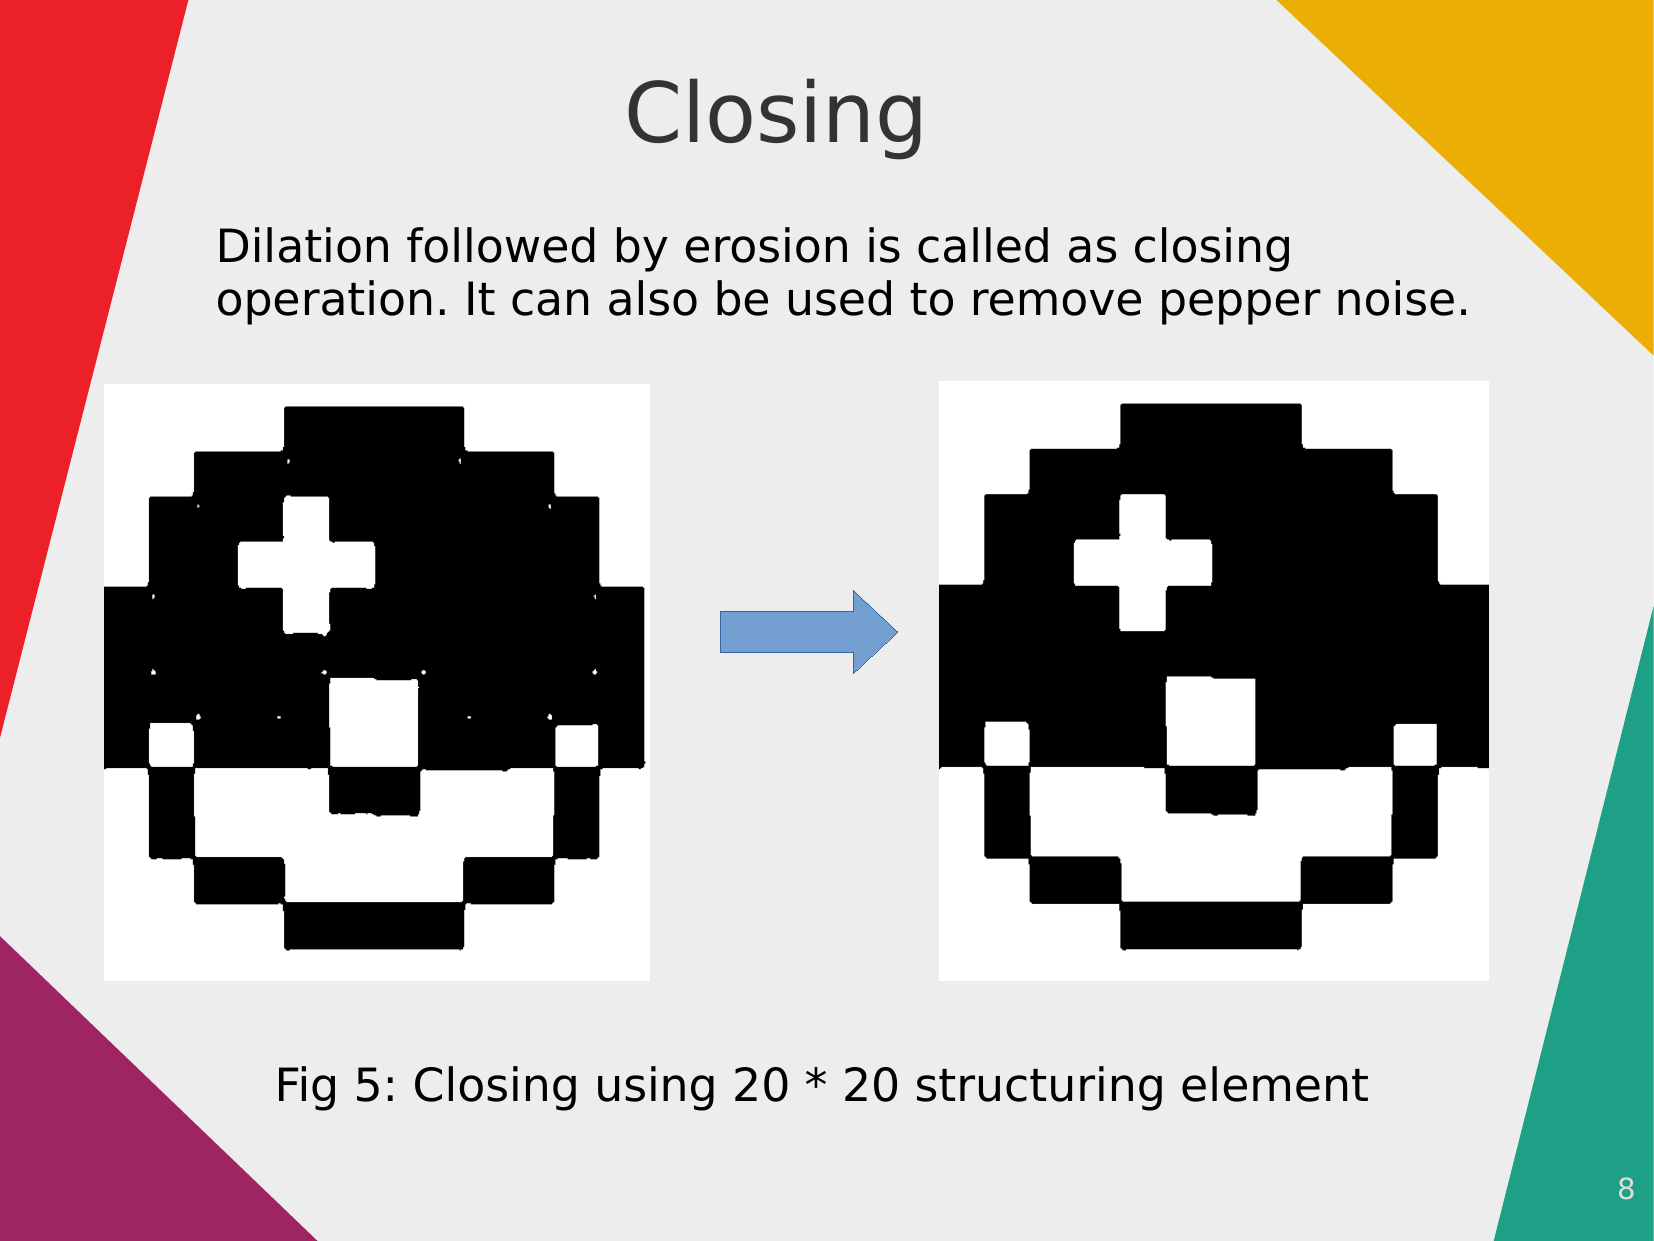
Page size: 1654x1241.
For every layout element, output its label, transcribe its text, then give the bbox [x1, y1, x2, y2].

text_box Fig 5: Closing using 20 * 20 structuring element [259, 1051, 1453, 1173]
picture [104, 384, 650, 981]
title Closing [64, 15, 1489, 213]
text_box [720, 590, 898, 674]
text_box Dilation followed by erosion is called as closing operation. It can also be used to remove pepper noise. [200, 212, 1501, 388]
picture [939, 381, 1489, 981]
